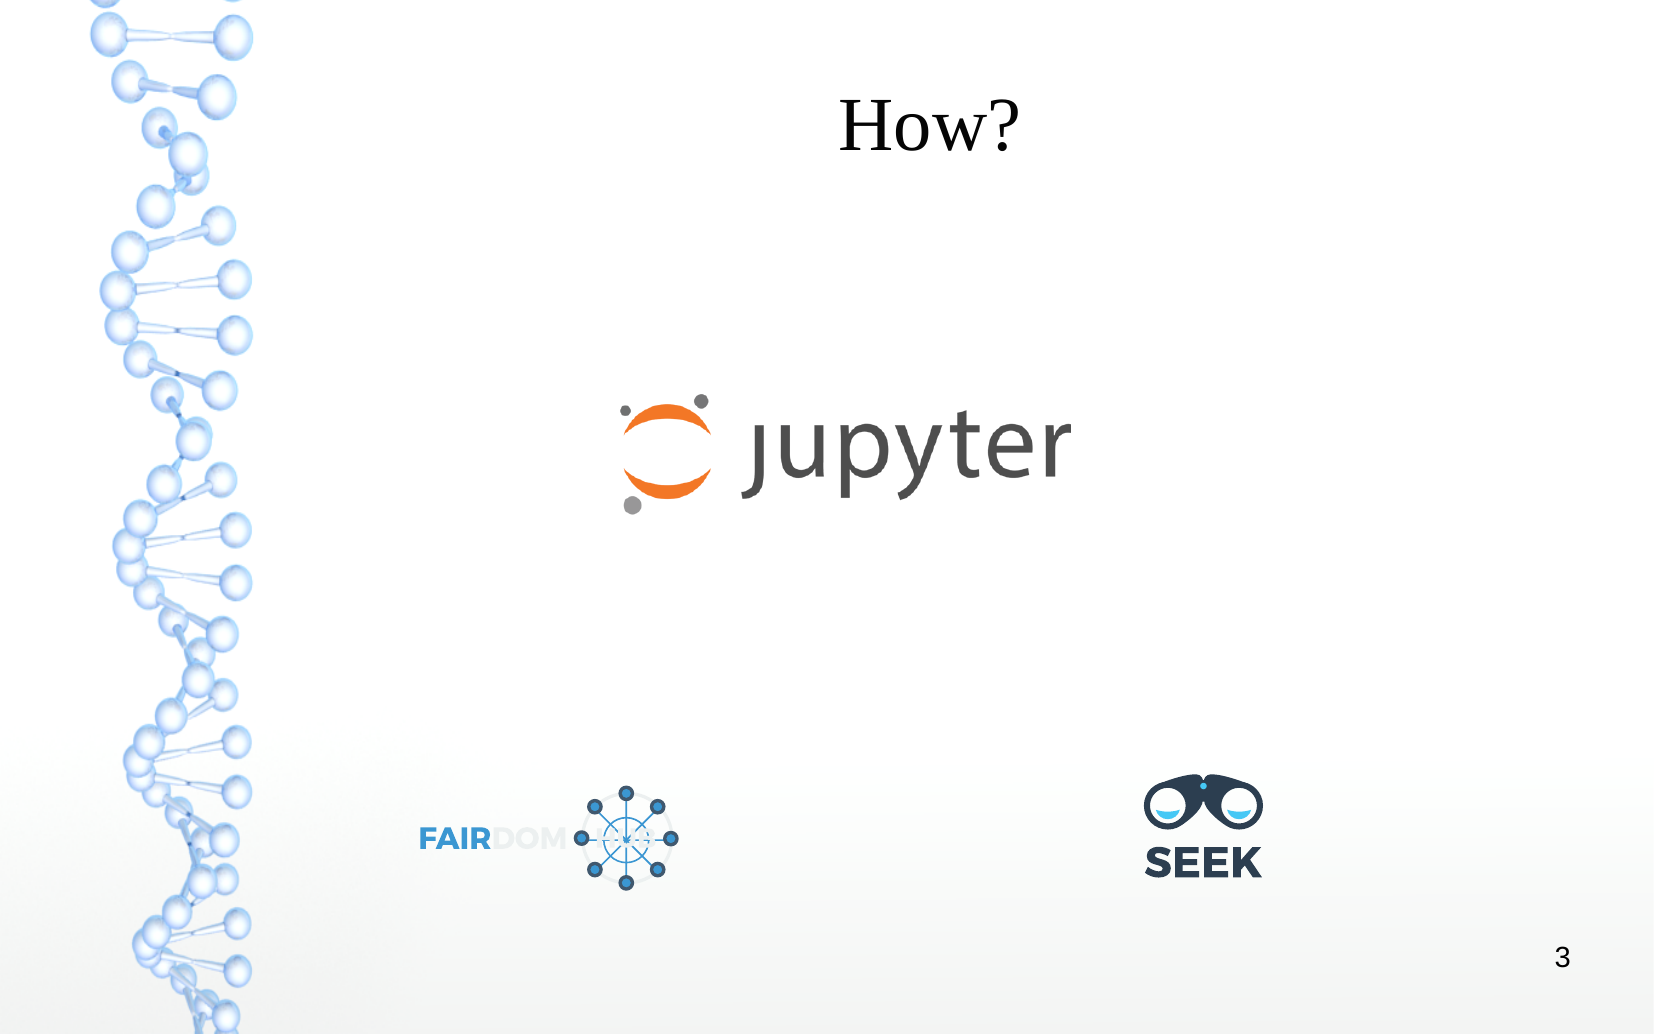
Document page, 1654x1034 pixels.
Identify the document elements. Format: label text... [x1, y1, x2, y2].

title How? [265, 39, 1595, 210]
picture [0, 0, 1654, 1034]
